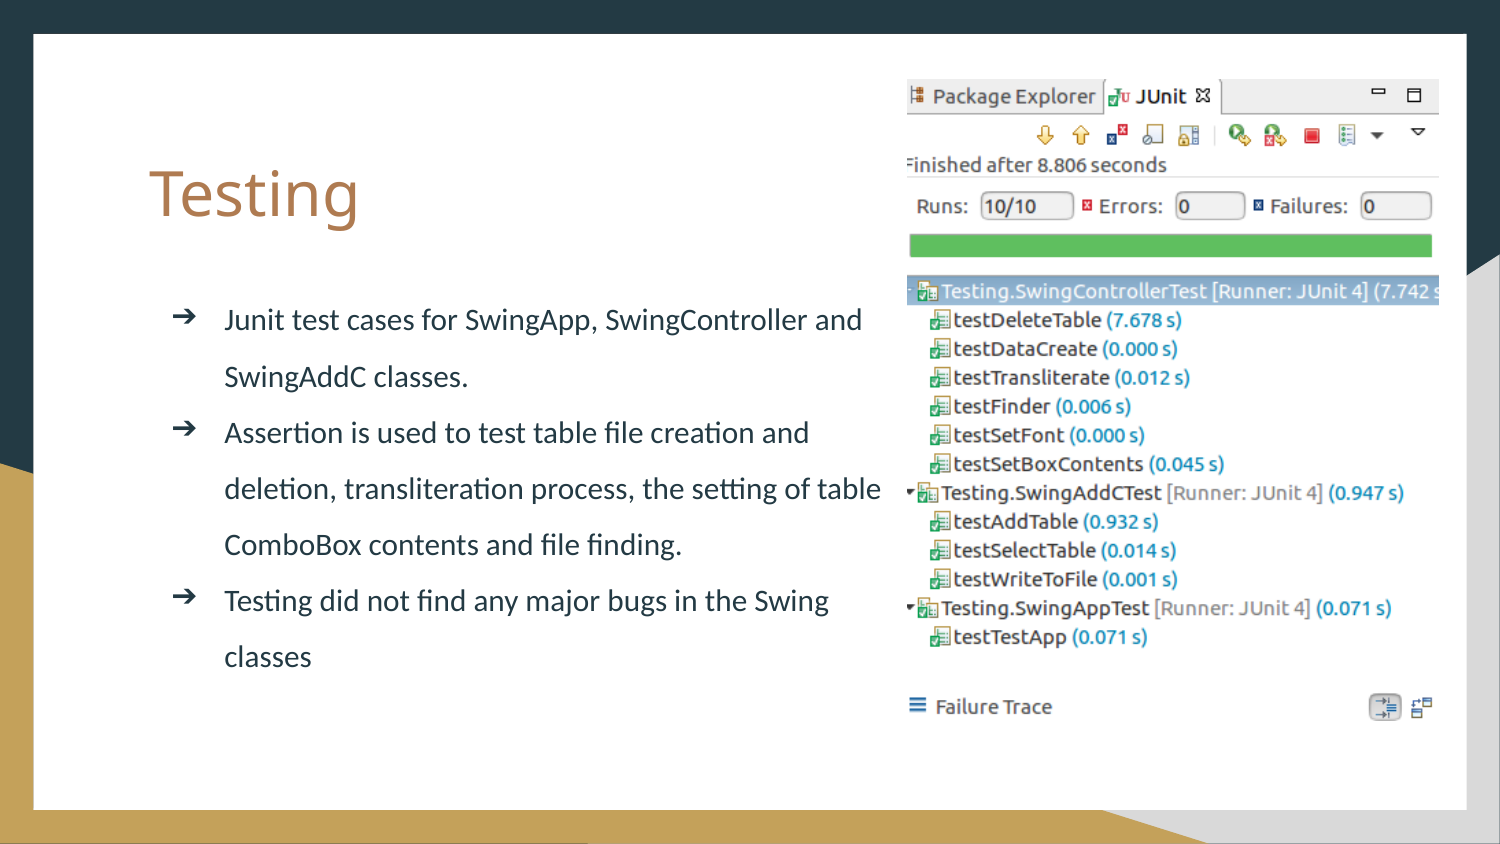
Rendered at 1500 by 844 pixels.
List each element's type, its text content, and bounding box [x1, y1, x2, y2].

title Testing [134, 138, 907, 265]
picture [907, 79, 1439, 721]
list Junit test cases for SwingApp, SwingController and SwingAddC classes. Assertion is used to test table file creation and deletion, transliteration process, the setting of table ComboBox contents and file finding. Testing did not find any major bugs in the Swing classes [134, 265, 907, 721]
